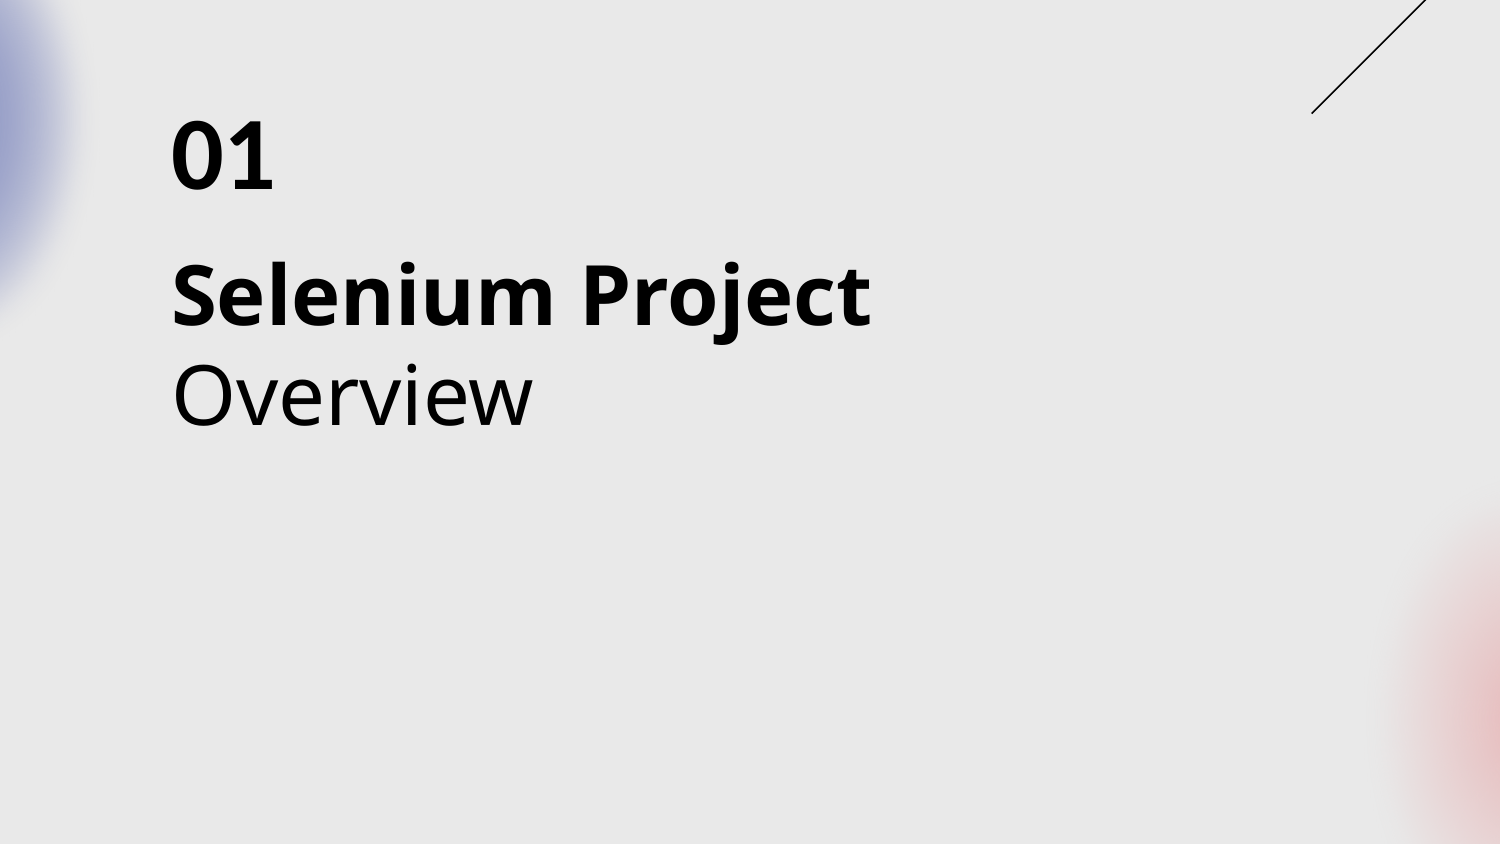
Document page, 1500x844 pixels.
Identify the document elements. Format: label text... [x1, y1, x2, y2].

text_box 01 [156, 78, 531, 218]
text_box Selenium Project Overview [156, 234, 906, 469]
